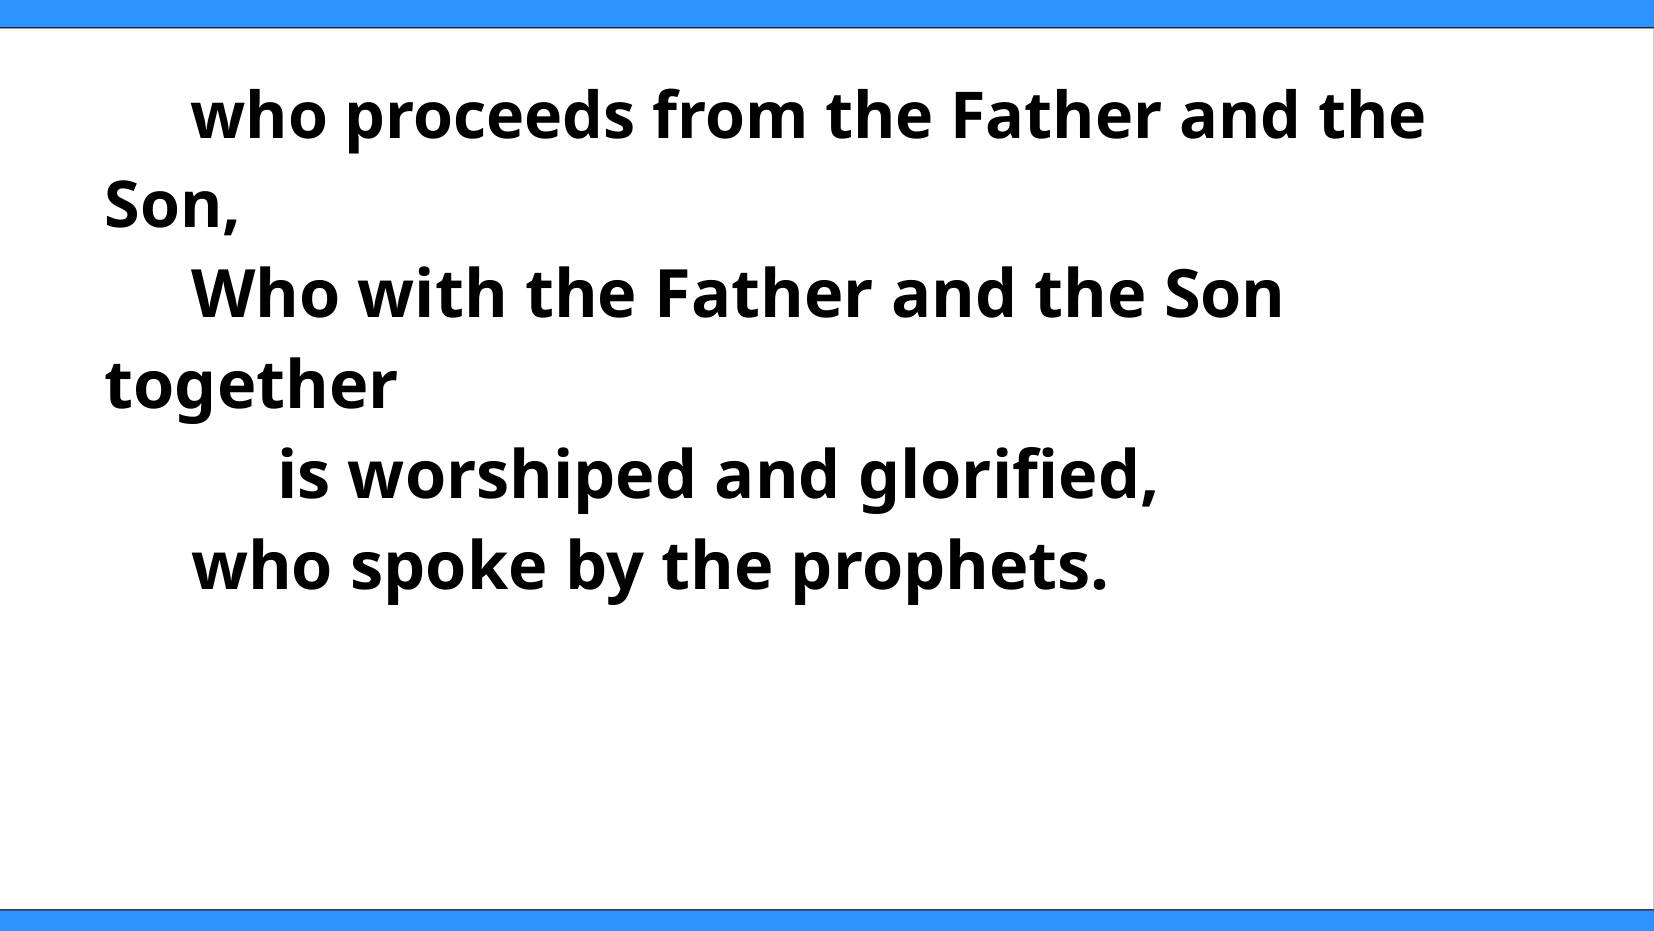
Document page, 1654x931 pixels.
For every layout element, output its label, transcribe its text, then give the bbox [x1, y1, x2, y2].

text_box who proceeds from the Father and the Son, Who with the Father and the Son together is worshiped and glorified, who spoke by the prophets. [90, 60, 1561, 430]
picture [0, 0, 1654, 931]
